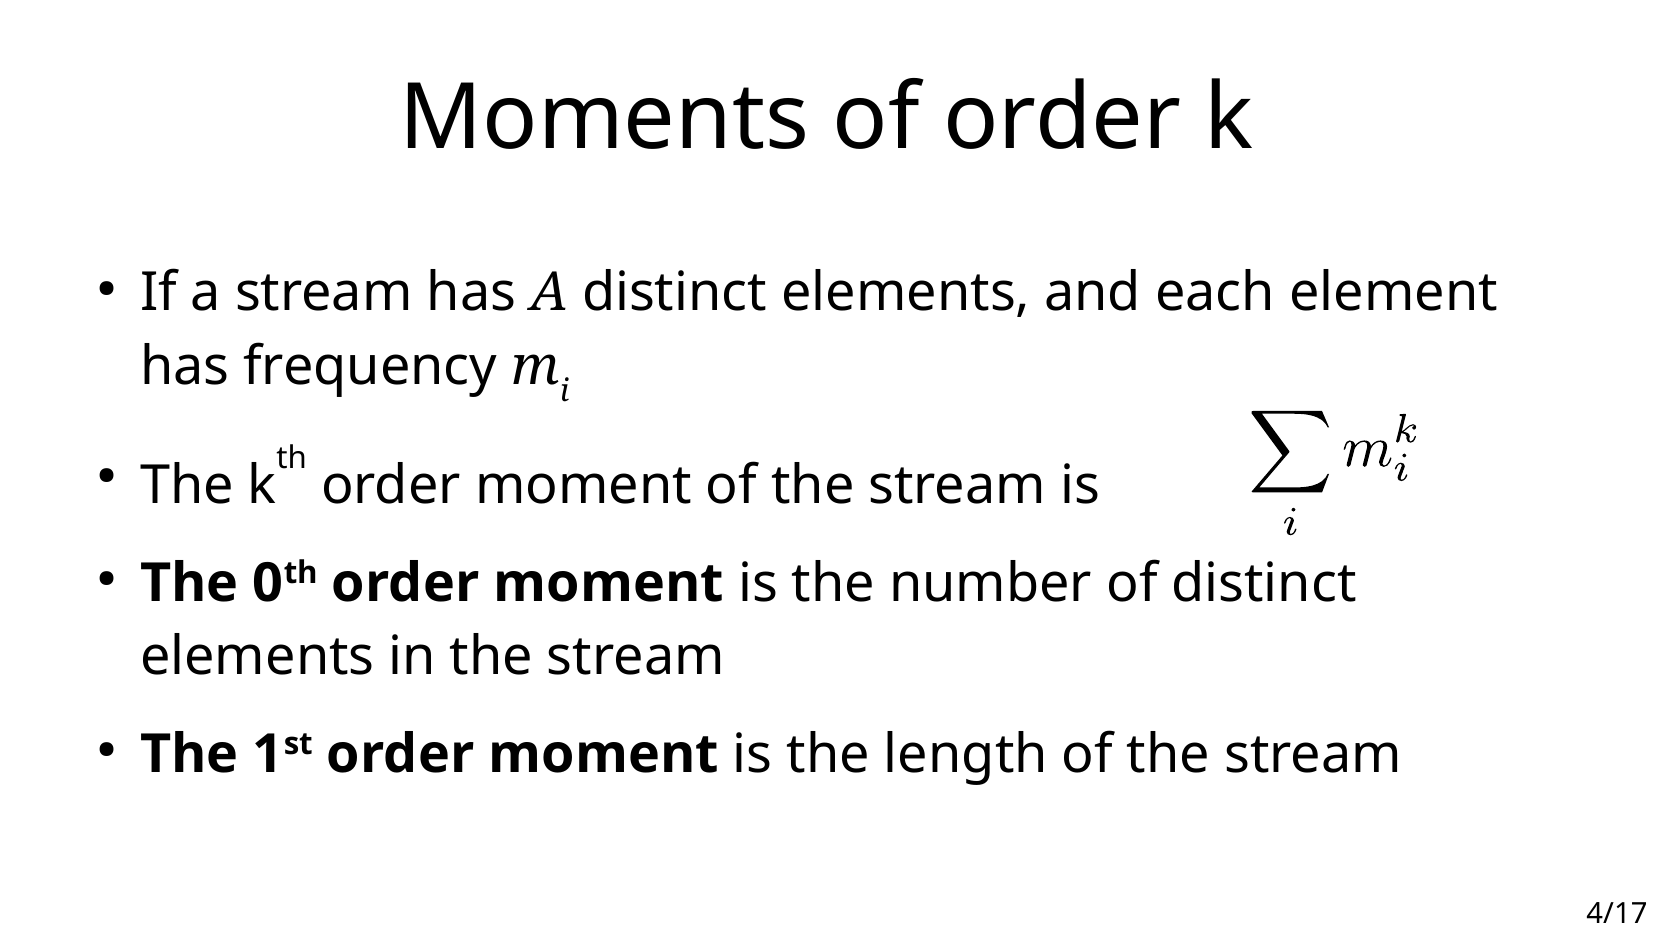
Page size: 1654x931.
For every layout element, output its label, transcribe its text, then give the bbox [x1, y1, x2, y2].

text_box [1248, 405, 1419, 536]
list If a stream has A distinct elements, and each element has frequency mi The kth order moment of the stream is The 0th order moment is the number of distinct elements in the stream The 1st order moment is the length of the stream [82, 253, 1571, 793]
title Moments of order k [82, 1, 1571, 226]
